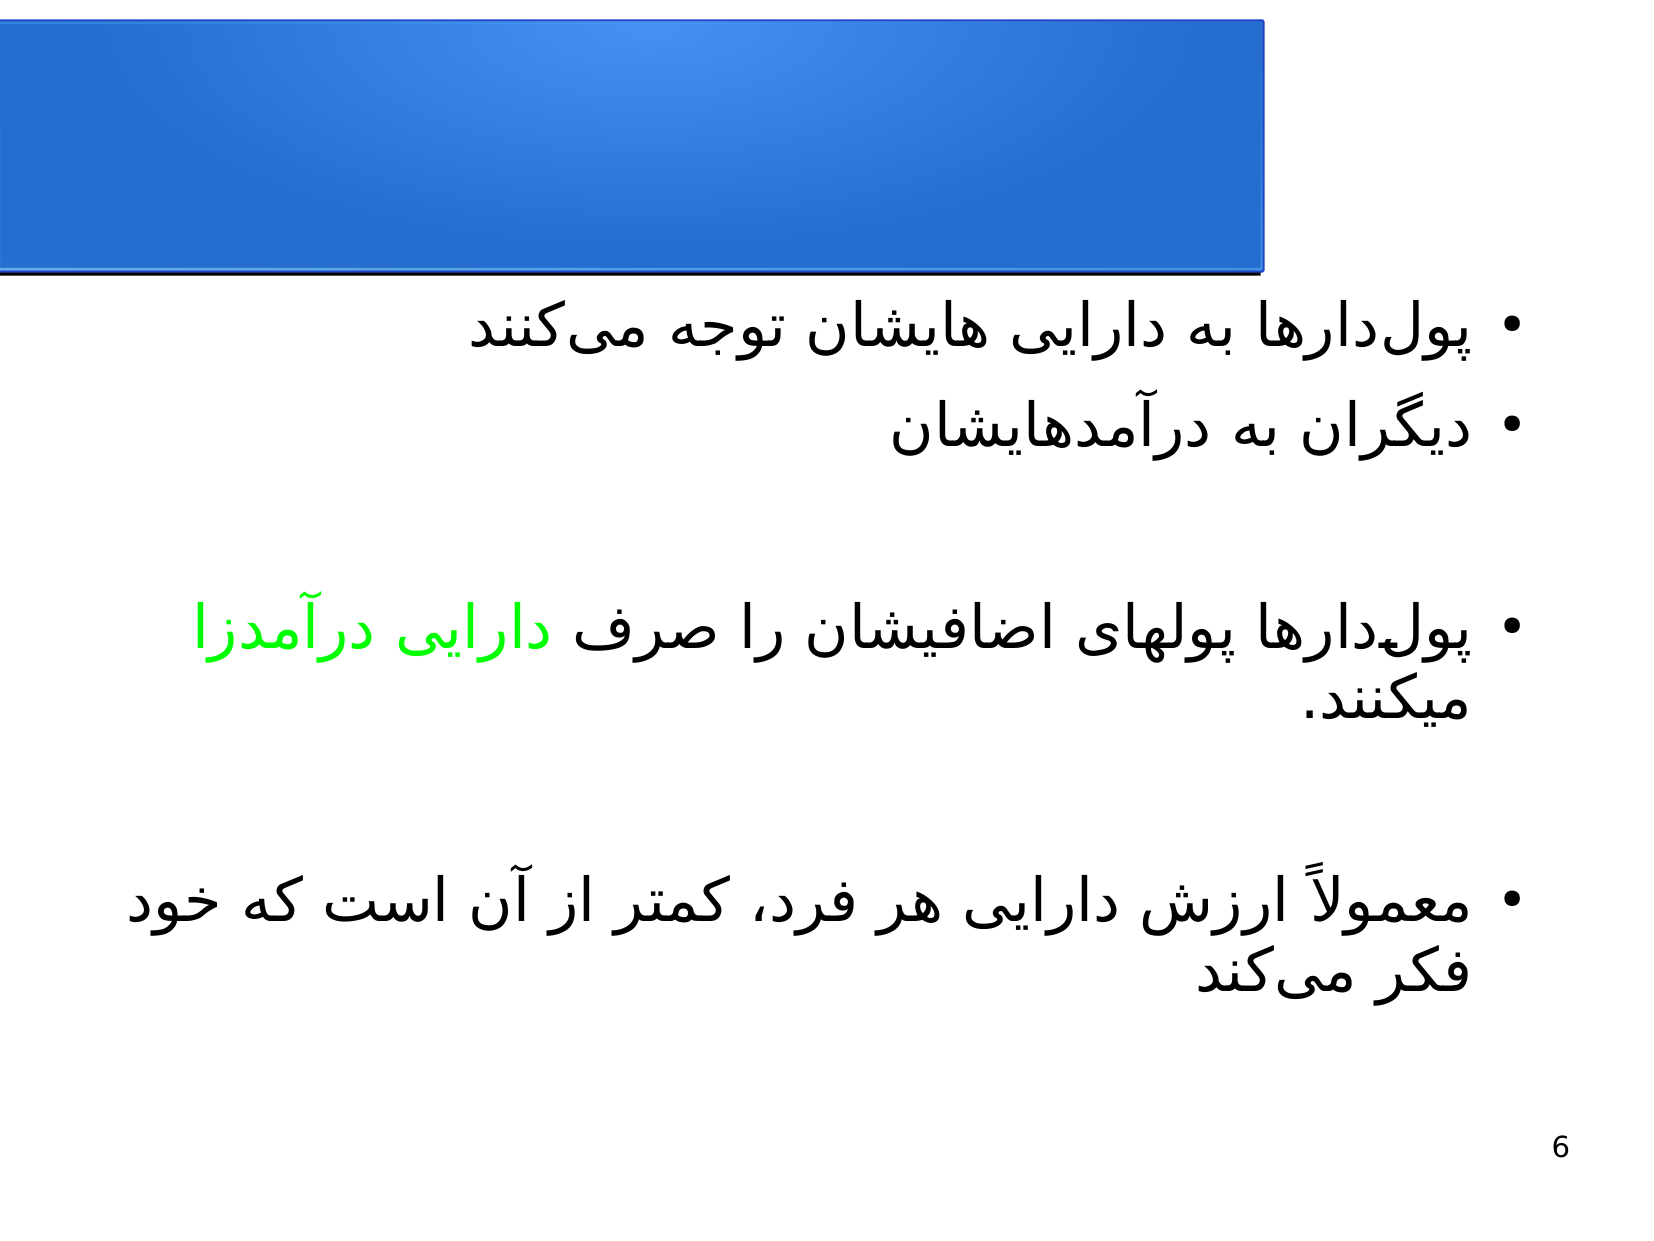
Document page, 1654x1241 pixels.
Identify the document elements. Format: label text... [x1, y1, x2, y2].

list پول‌دارها به دارایی هایشان توجه می‌کنند دیگران به درآمدهایشان پول‌دارها پولهای اضافیشان را صرف دارایی درآمدزا میکنند. معمولاً ارزش دارایی هر فرد، کمتر از آن است که خود فکر می‌کند [82, 290, 1538, 1010]
